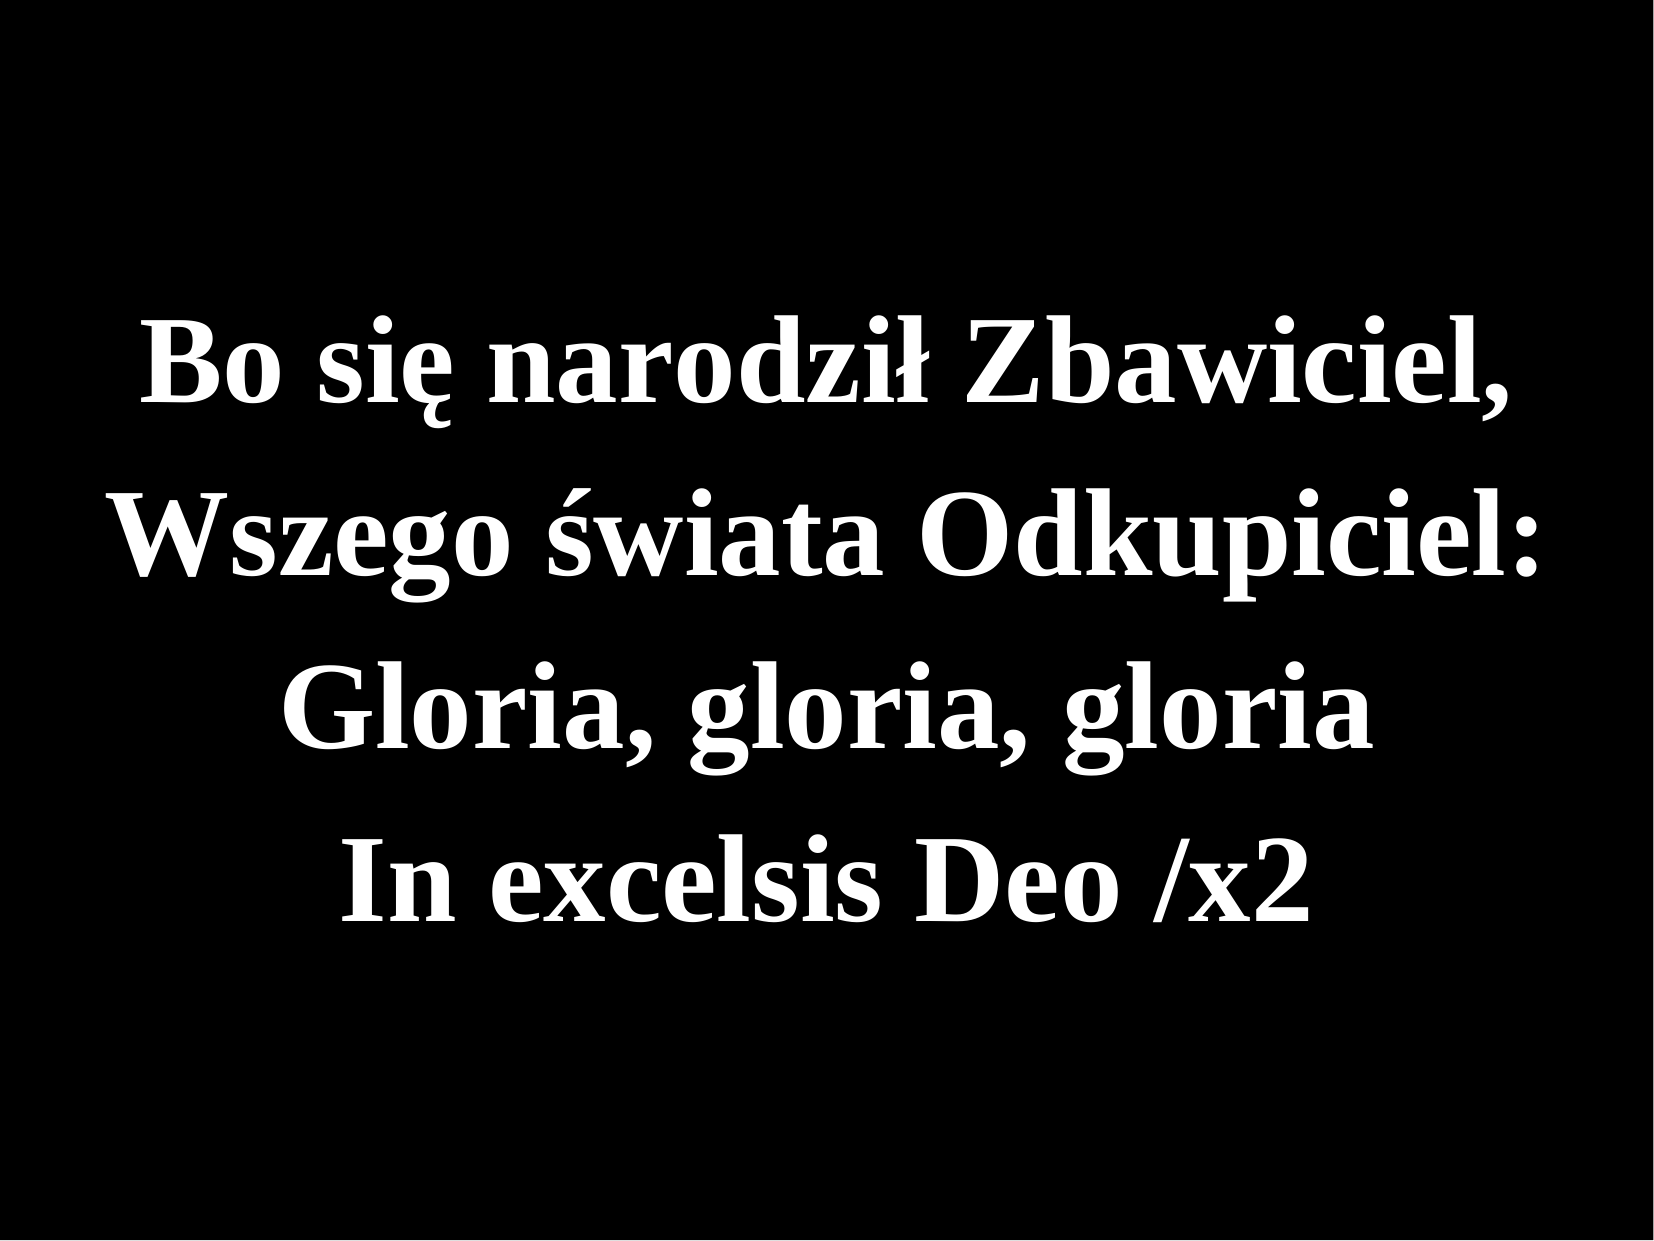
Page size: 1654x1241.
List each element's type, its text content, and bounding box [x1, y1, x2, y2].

title Bo się narodził Zbawiciel, ppp Wszego świata Odkupiciel: ppp Gloria, gloria, gloria ppp In excelsis Deo /x2 [0, 0, 1654, 1241]
